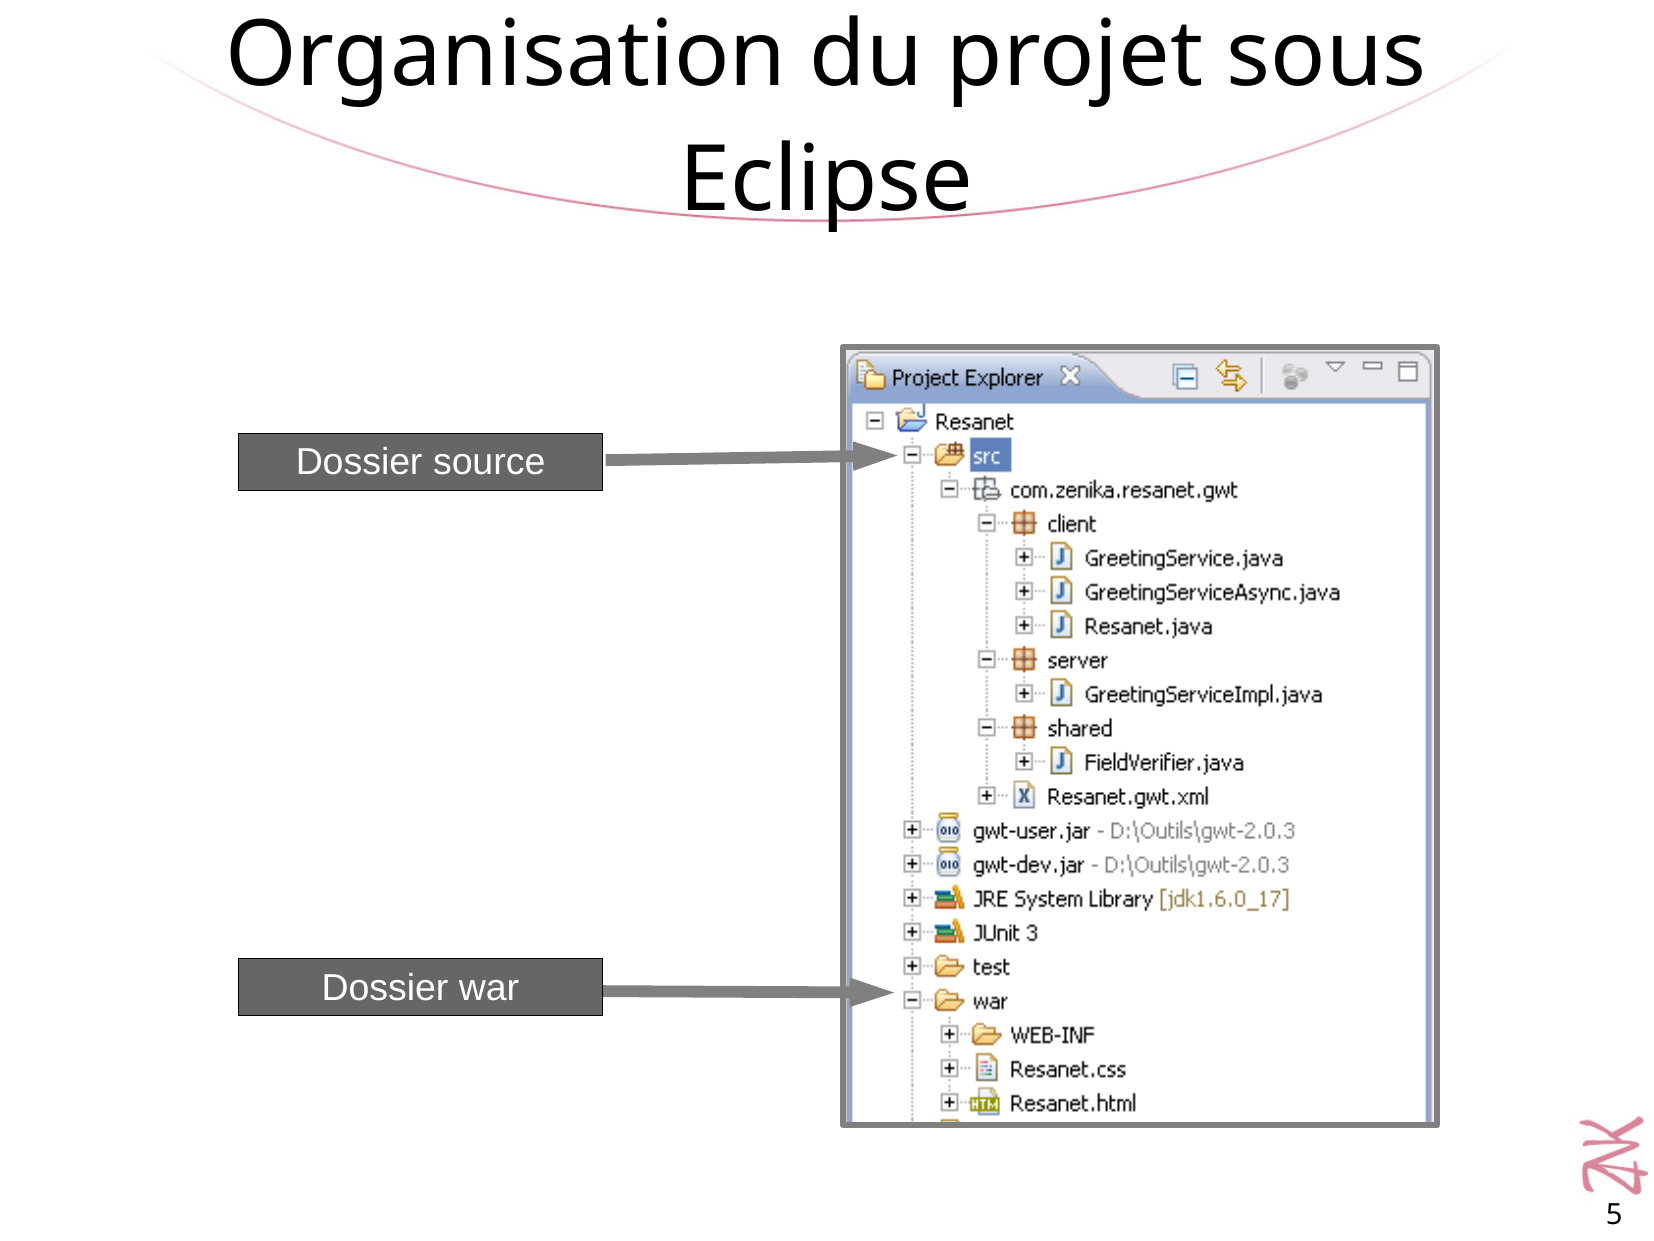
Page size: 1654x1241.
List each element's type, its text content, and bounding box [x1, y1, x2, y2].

picture [4, 1, 1654, 1241]
text_box Dossier war [238, 958, 603, 1016]
text_box Dossier source [238, 433, 603, 491]
title Organisation du projet sous Eclipse [82, 5, 1571, 220]
